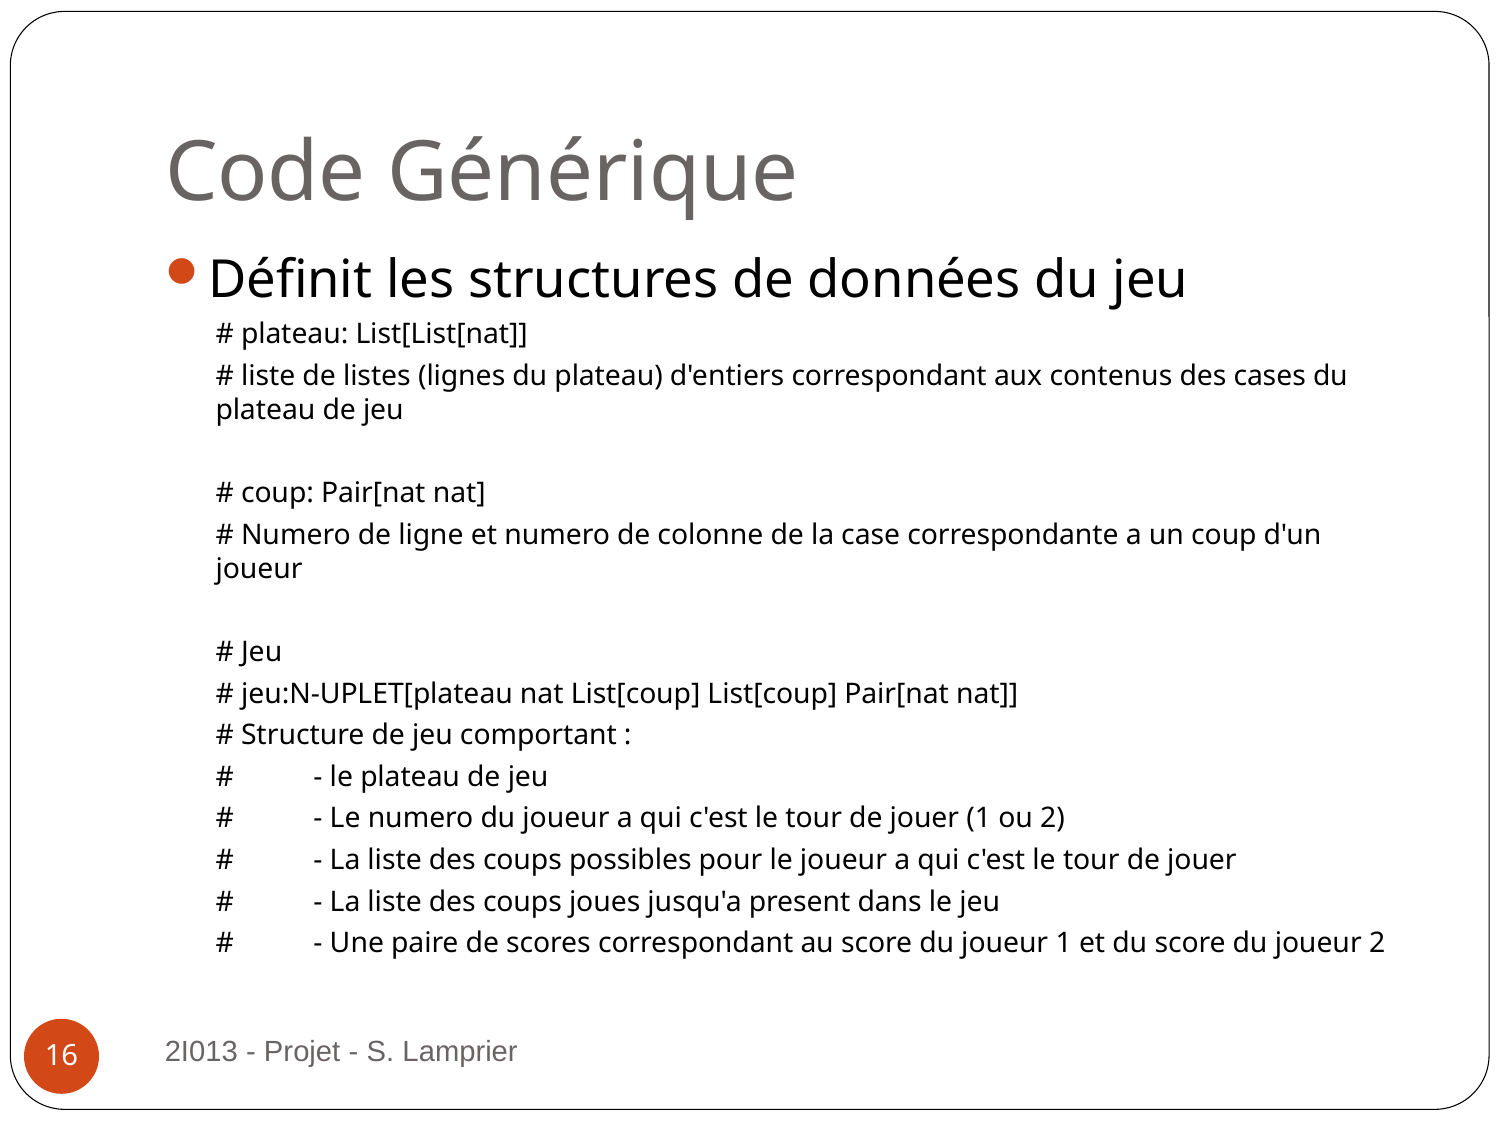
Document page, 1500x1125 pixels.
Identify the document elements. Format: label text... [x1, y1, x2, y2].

text_box 2I013 - Projet - S. Lamprier [149, 1012, 801, 1088]
title Code Générique [150, 45, 1426, 233]
list Définit les structures de données du jeu # plateau: List[List[nat]] # liste de listes (lignes du plateau) d'entiers correspondant aux contenus des cases du plateau de jeu # coup: Pair[nat nat] # Numero de ligne et numero de colonne de la case correspondante a un coup d'un joueur # Jeu # jeu:N-UPLET[plateau nat List[coup] List[coup] Pair[nat nat]] # Structure de jeu comportant : # - le plateau de jeu # - Le numero du joueur a qui c'est le tour de jouer (1 ou 2) # - La liste des coups possibles pour le joueur a qui c'est le tour de jouer # - La liste des coups joues jusqu'a present dans le jeu # - Une paire de scores correspondant au score du joueur 1 et du score du joueur 2 [150, 237, 1426, 988]
text_box <numéro> [23, 1018, 100, 1094]
